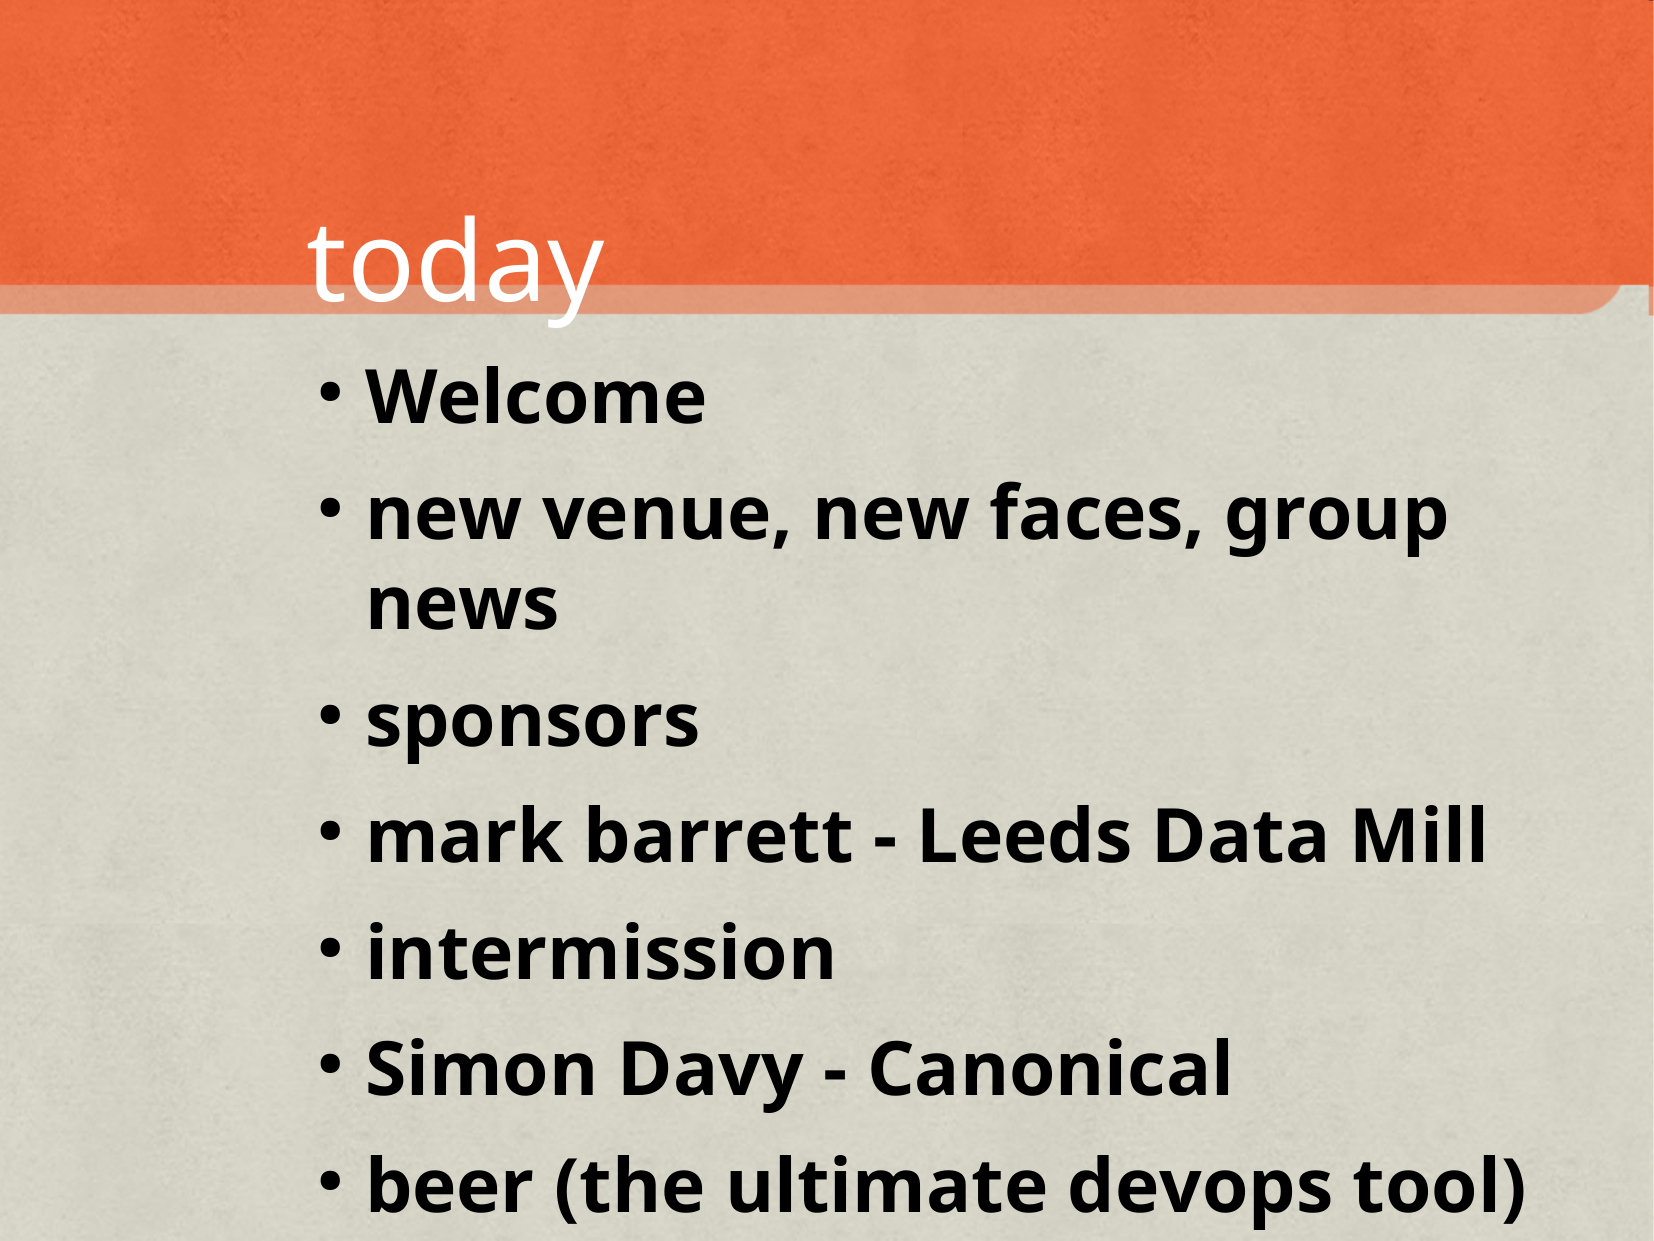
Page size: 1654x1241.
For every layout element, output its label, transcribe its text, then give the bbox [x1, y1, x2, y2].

list Welcome new venue, new faces, group news sponsors mark barrett - Leeds Data Mill intermission Simon Davy - Canonical beer (the ultimate devops tool) [301, 348, 1588, 1241]
title today [306, 189, 1654, 317]
picture [0, 0, 1654, 1241]
